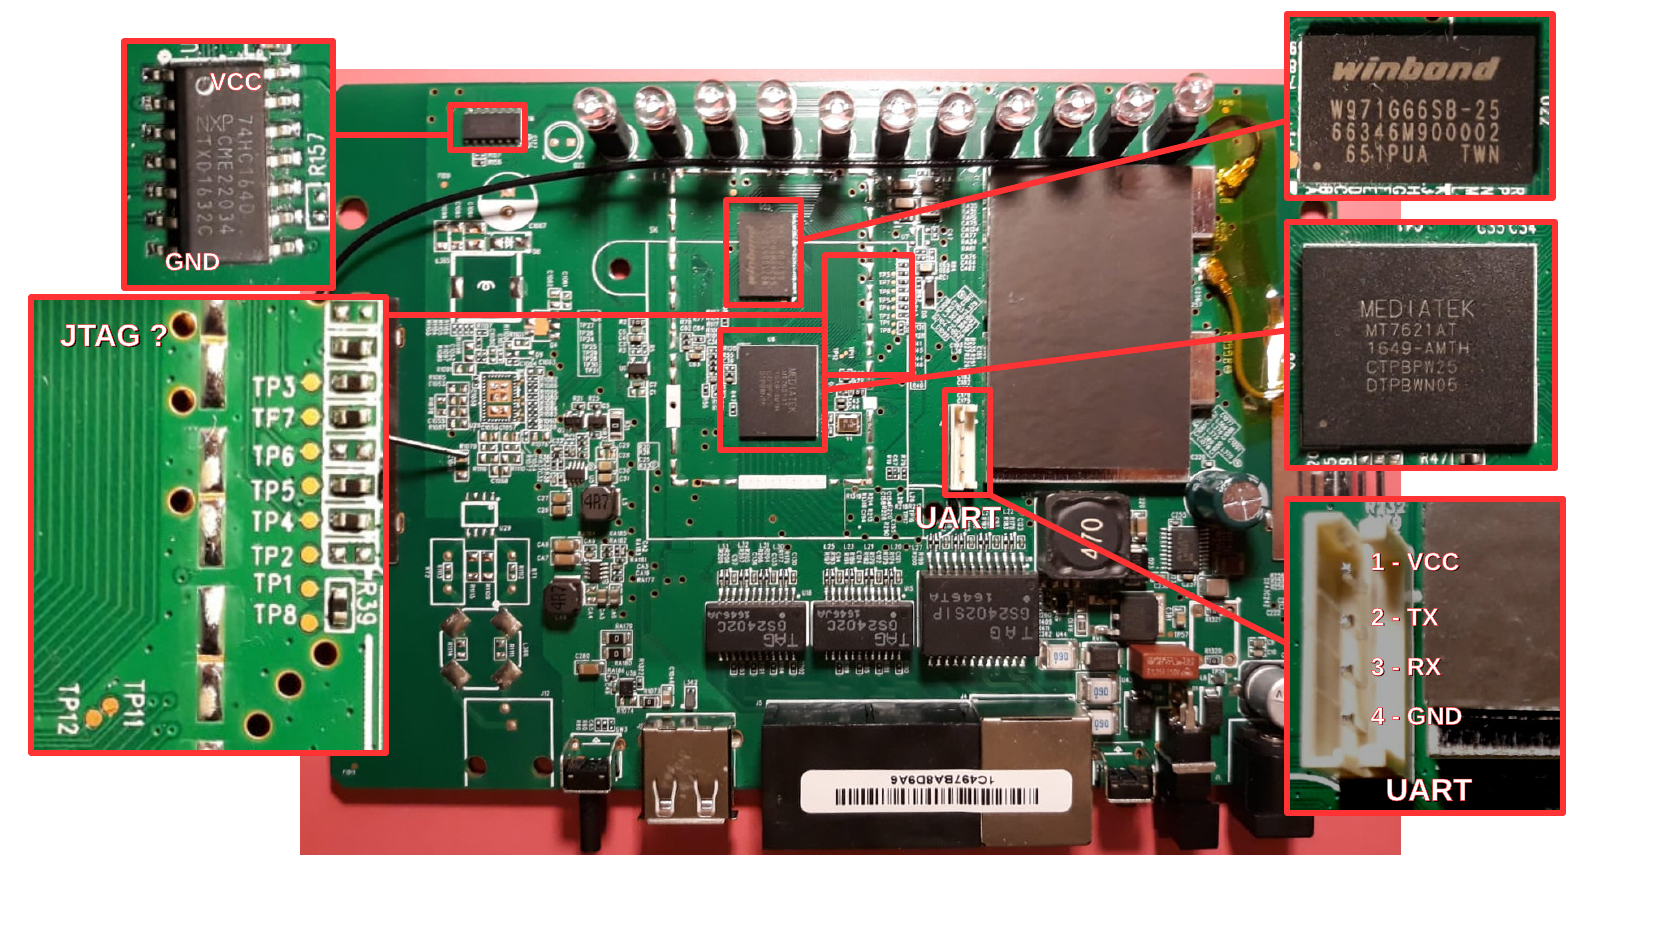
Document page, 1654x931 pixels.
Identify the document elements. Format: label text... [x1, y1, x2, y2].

picture [34, 300, 383, 751]
text_box 1 - VCC [1355, 540, 1486, 586]
picture [1290, 16, 1550, 196]
picture [1290, 225, 1553, 466]
picture [127, 44, 331, 286]
text_box JTAG ? [45, 310, 226, 361]
text_box 2 - TX [1355, 595, 1486, 641]
picture [1290, 501, 1561, 811]
text_box UART [900, 492, 1030, 553]
text_box [945, 390, 991, 492]
text_box VCC [195, 60, 316, 103]
picture [300, 318, 1401, 856]
picture [300, 69, 1401, 375]
picture [826, 376, 902, 386]
text_box [726, 199, 802, 305]
text_box 4 - GND [1355, 694, 1486, 740]
text_box 3 - RX [1355, 645, 1486, 691]
text_box [720, 255, 912, 451]
text_box UART [1370, 765, 1501, 826]
text_box [450, 105, 526, 151]
text_box GND [150, 240, 241, 294]
